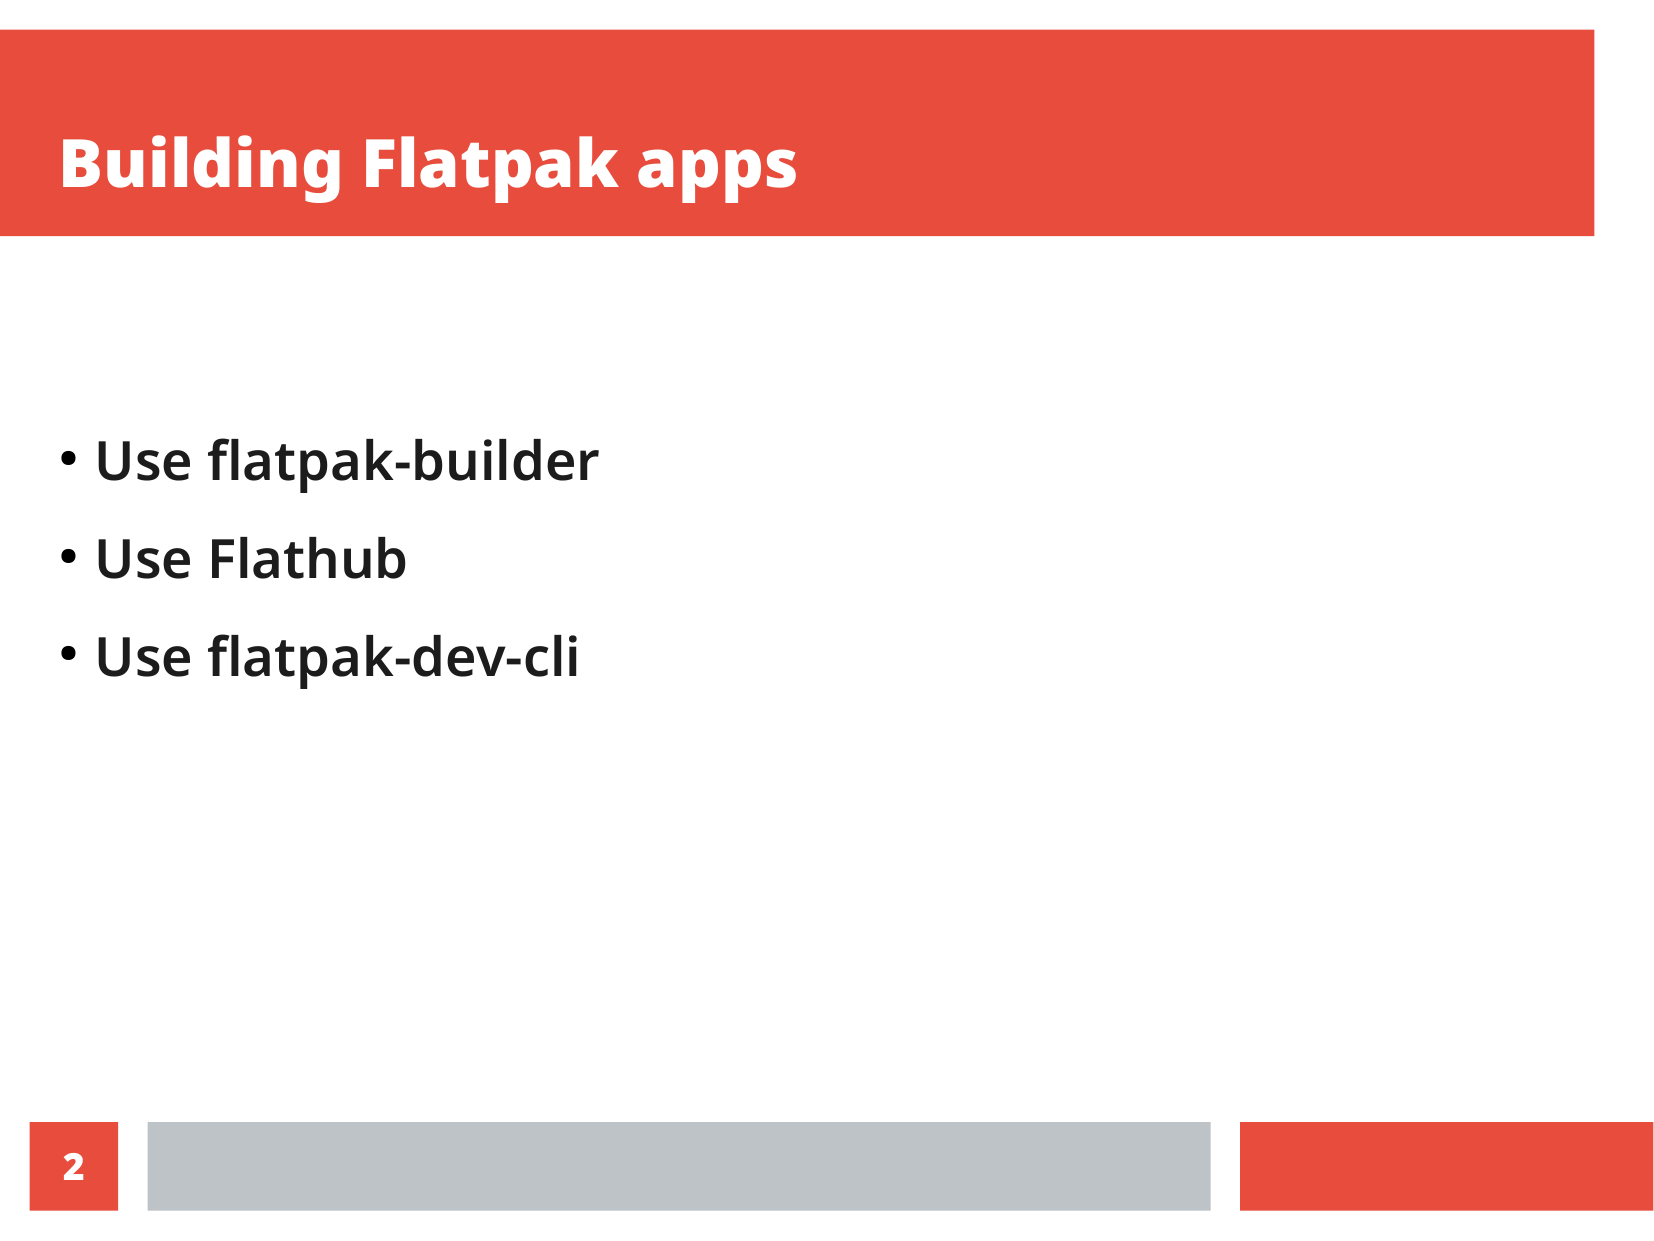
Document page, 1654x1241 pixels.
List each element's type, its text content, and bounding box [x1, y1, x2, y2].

title Building Flatpak apps [59, 59, 1595, 207]
list Use flatpak-builder Use Flathub Use flatpak-dev-cli [59, 324, 1565, 1093]
